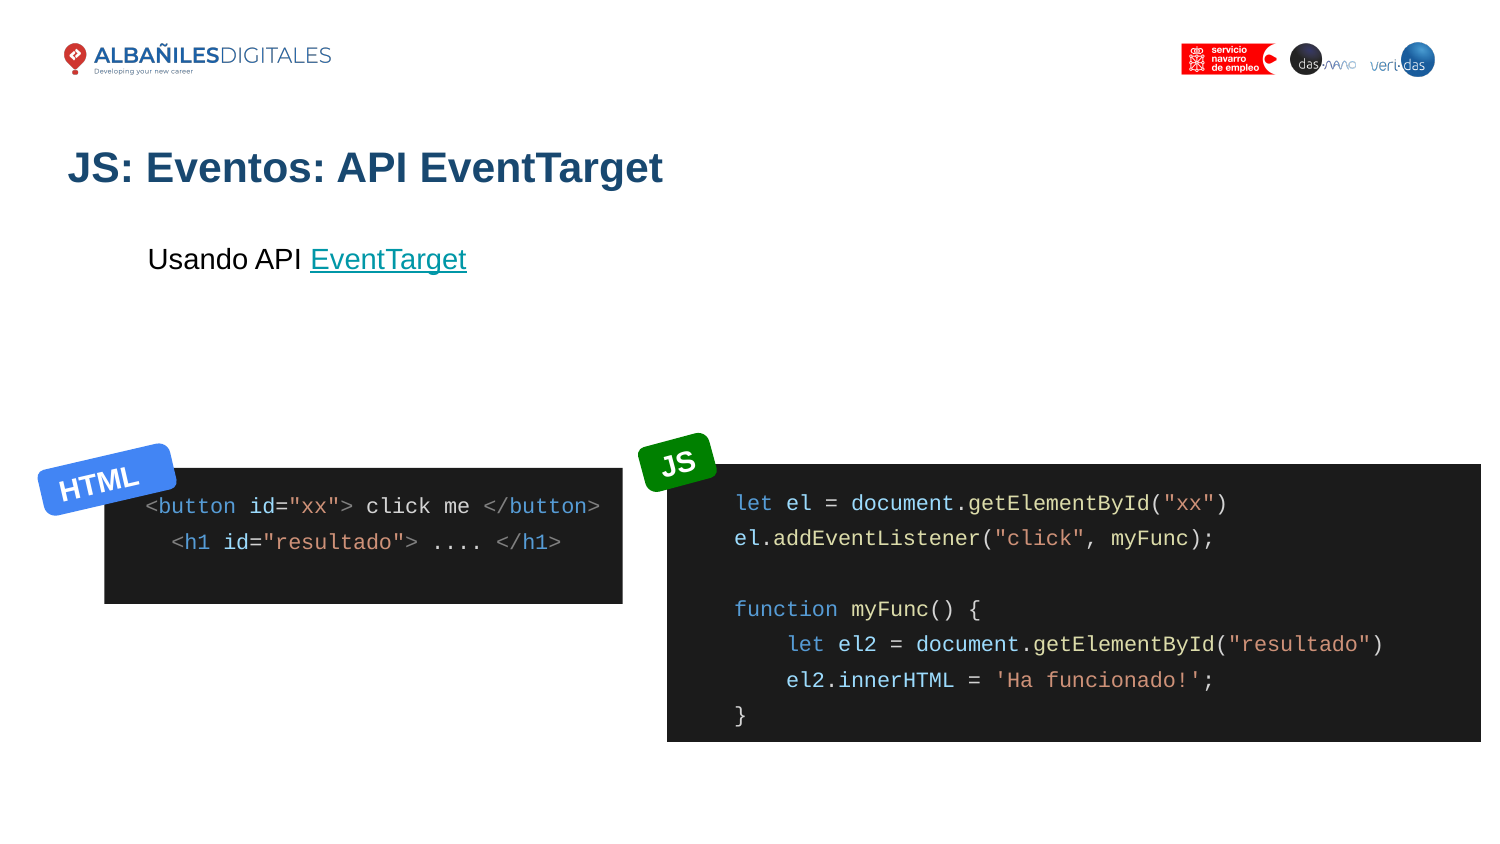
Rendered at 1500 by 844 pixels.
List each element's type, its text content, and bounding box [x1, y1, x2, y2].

text_box HTML [37, 443, 177, 516]
text_box JS [638, 432, 717, 492]
text_box Usando API EventTarget [132, 225, 1003, 326]
text_box <button id="xx"> click me </button> <h1 id="resultado"> .... </h1> [104, 467, 623, 604]
picture [64, 43, 332, 75]
picture [1290, 43, 1356, 75]
picture [1181, 43, 1277, 75]
text_box JS: Eventos: API EventTarget [67, 129, 1169, 191]
picture [1370, 42, 1435, 77]
text_box let el = document.getElementById("xx") el.addEventListener("click", myFunc); function myFunc() { let el2 = document.getElementById("resultado") el2.innerHTML = 'Ha funcionado!'; } [667, 464, 1481, 742]
